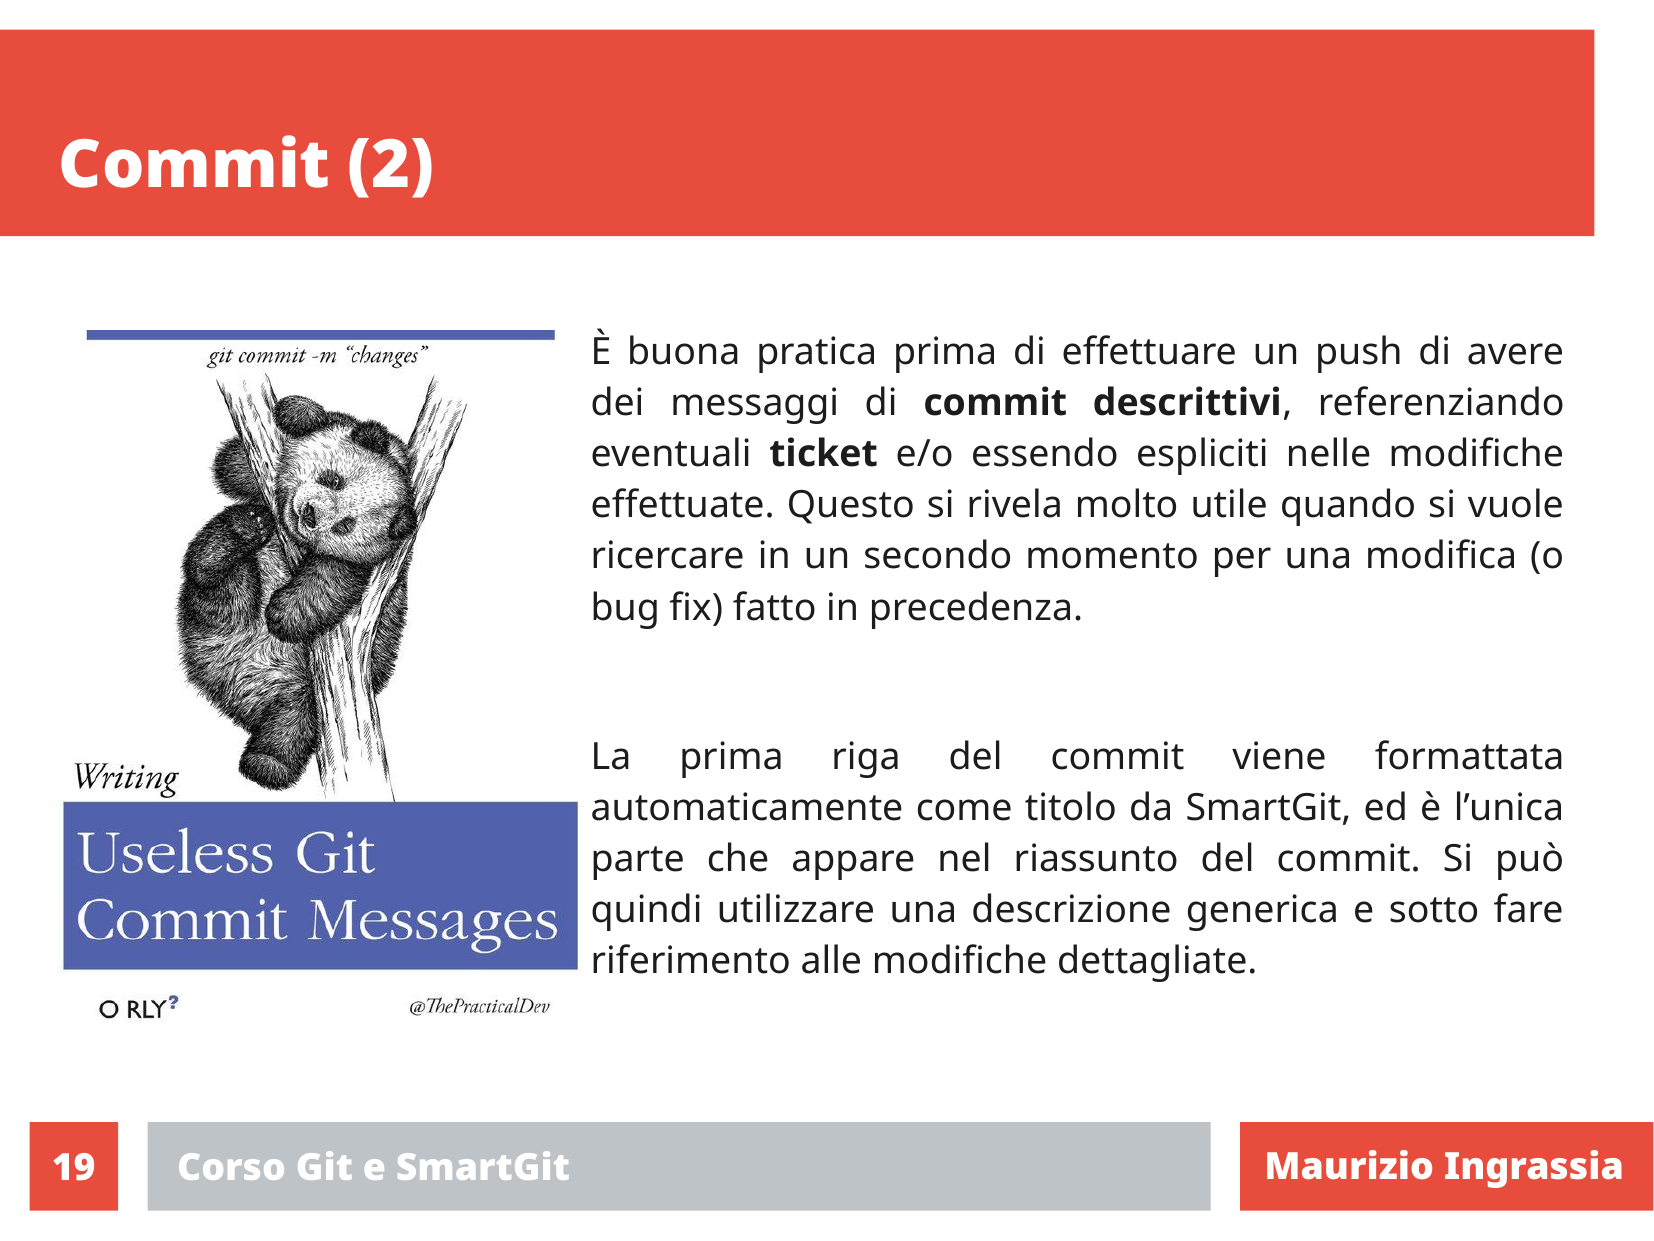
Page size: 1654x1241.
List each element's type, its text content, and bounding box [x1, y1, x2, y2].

list È buona pratica prima di effettuare un push di avere dei messaggi di commit descrittivi, referenziando eventuali ticket e/o essendo espliciti nelle modifiche effettuate. Questo si rivela molto utile quando si vuole ricercare in un secondo momento per una modifica (o bug fix) fatto in precedenza. La prima riga del commit viene formattata automaticamente come titolo da SmartGit, ed è l’unica parte che appare nel riassunto del commit. Si può quindi utilizzare una descrizione generica e sotto fare riferimento alle modifiche dettagliate. [590, 324, 1565, 1093]
title Commit (2) [59, 59, 1595, 207]
picture [50, 330, 591, 1040]
